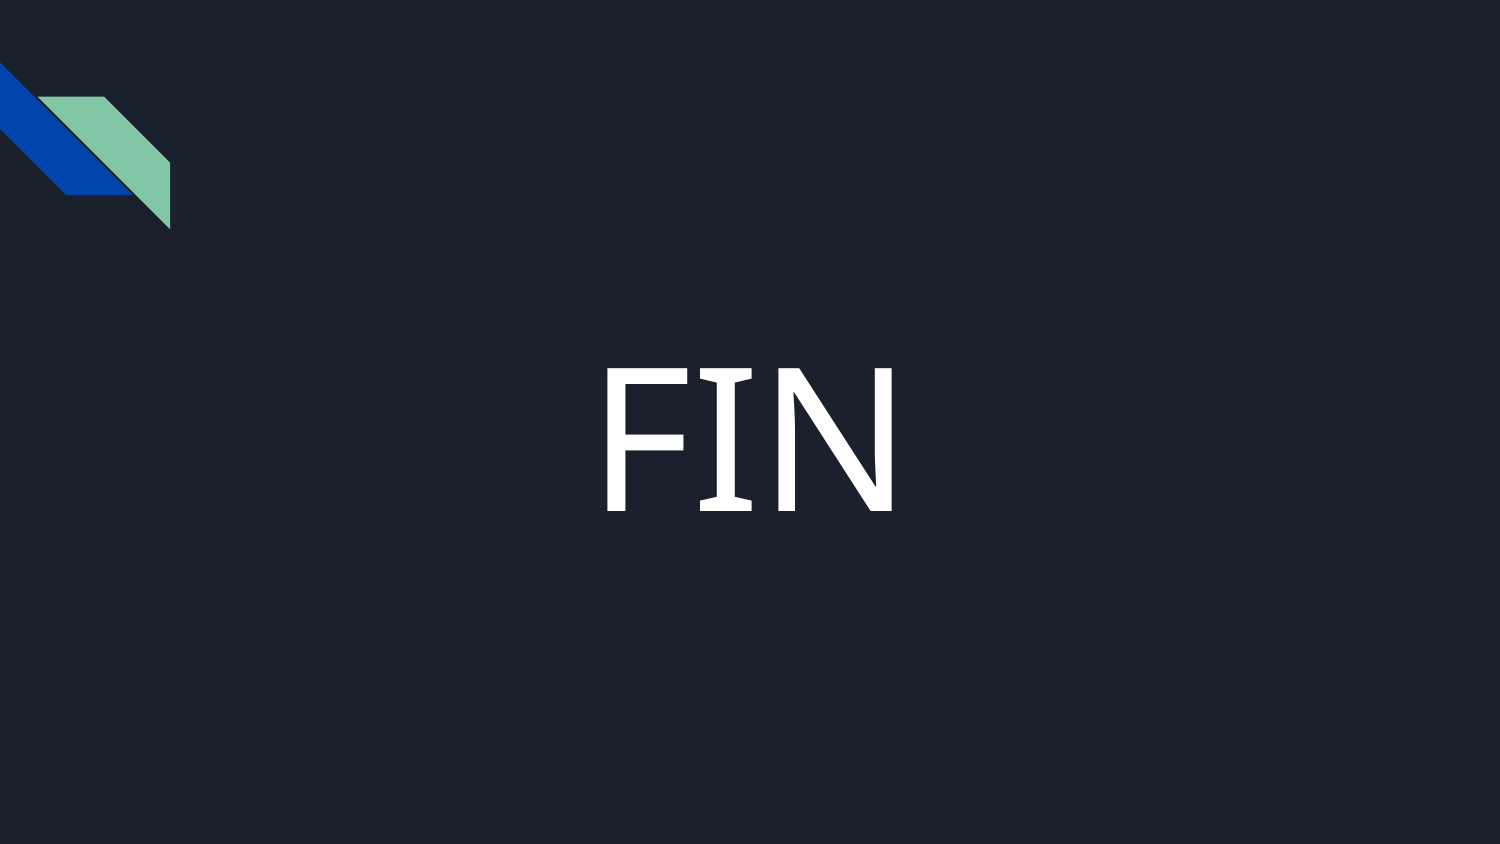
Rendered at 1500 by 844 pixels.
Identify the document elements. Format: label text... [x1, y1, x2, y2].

title FIN [172, 296, 1328, 711]
